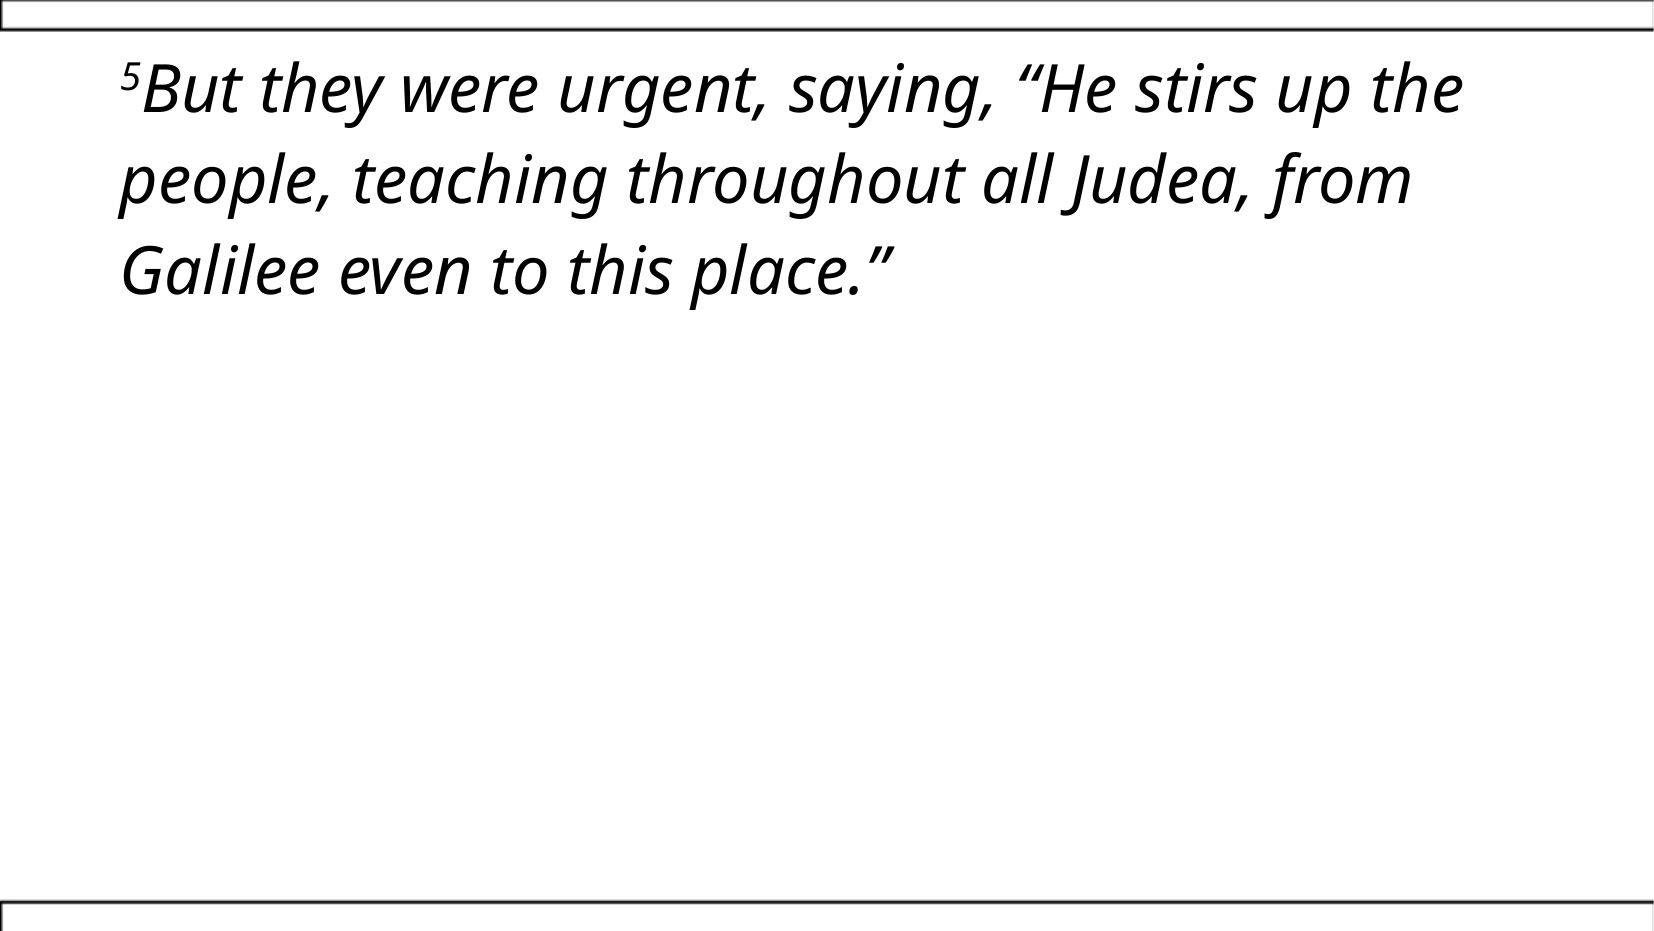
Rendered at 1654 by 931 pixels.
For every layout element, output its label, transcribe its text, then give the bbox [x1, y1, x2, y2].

text_box 5But they were urgent, saying, “He stirs up the people, teaching throughout all Judea, from Galilee even to this place.” [105, 33, 1561, 316]
picture [0, 0, 1654, 931]
